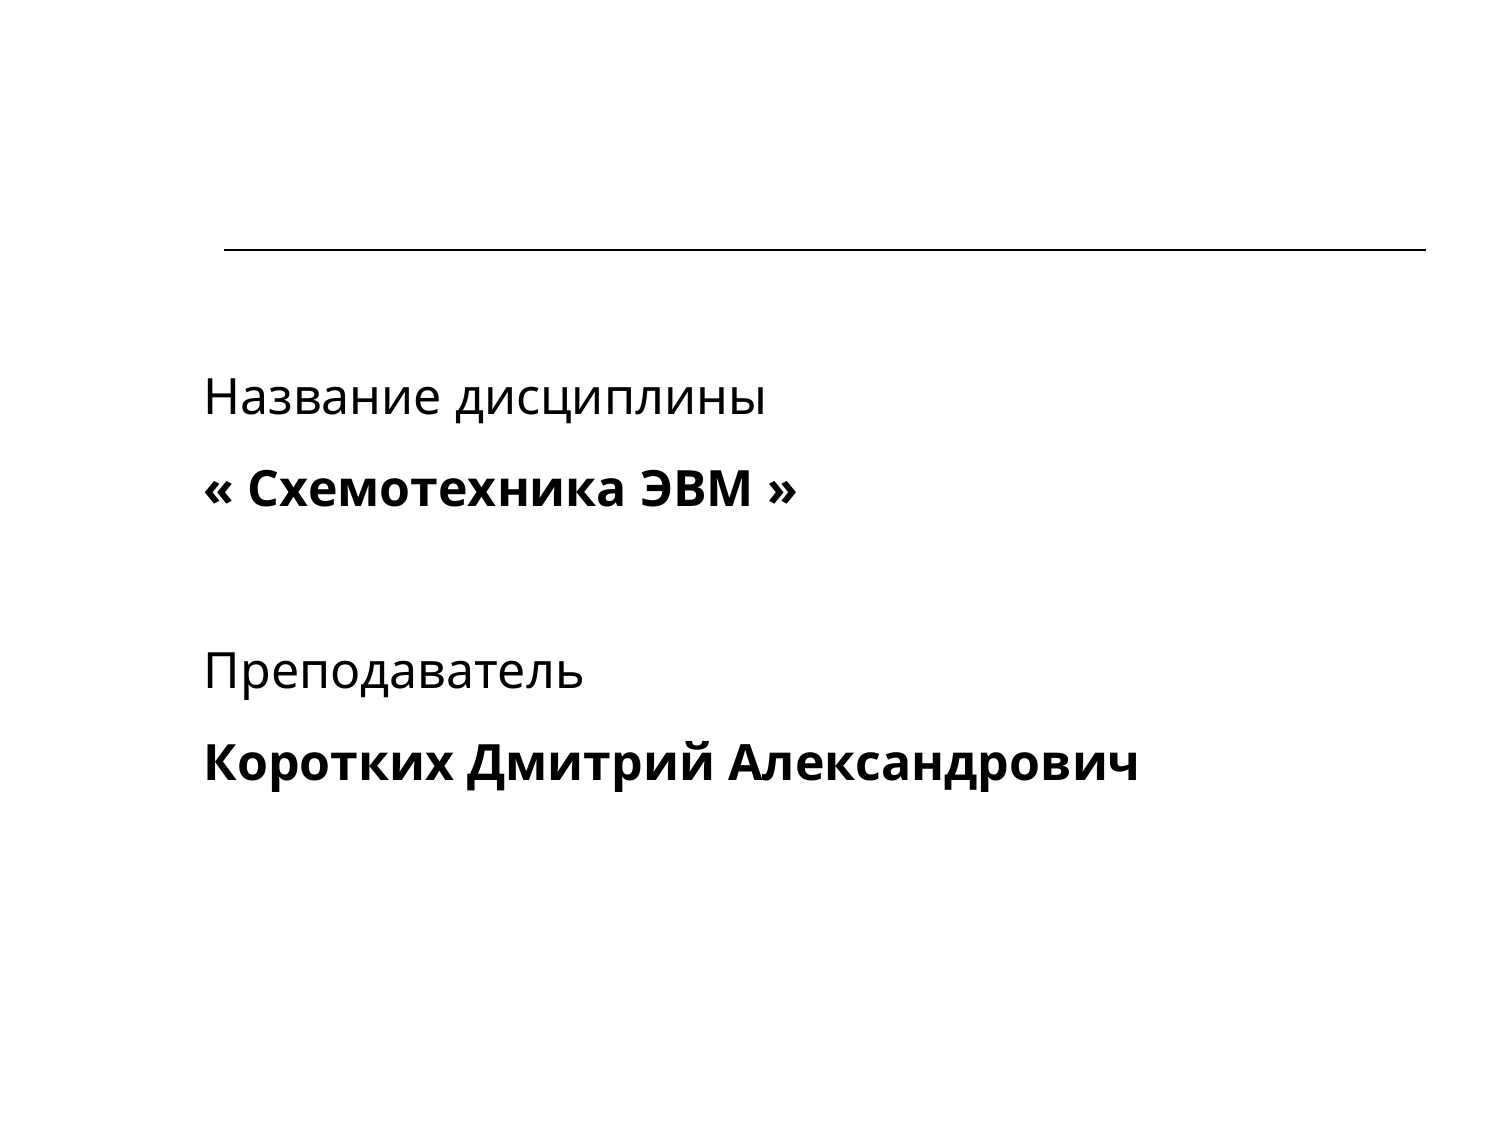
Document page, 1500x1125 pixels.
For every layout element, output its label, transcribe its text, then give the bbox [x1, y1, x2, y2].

text_box Название дисциплины « Схемотехника ЭВМ » Преподаватель Коротких Дмитрий Александрович [188, 266, 1377, 890]
